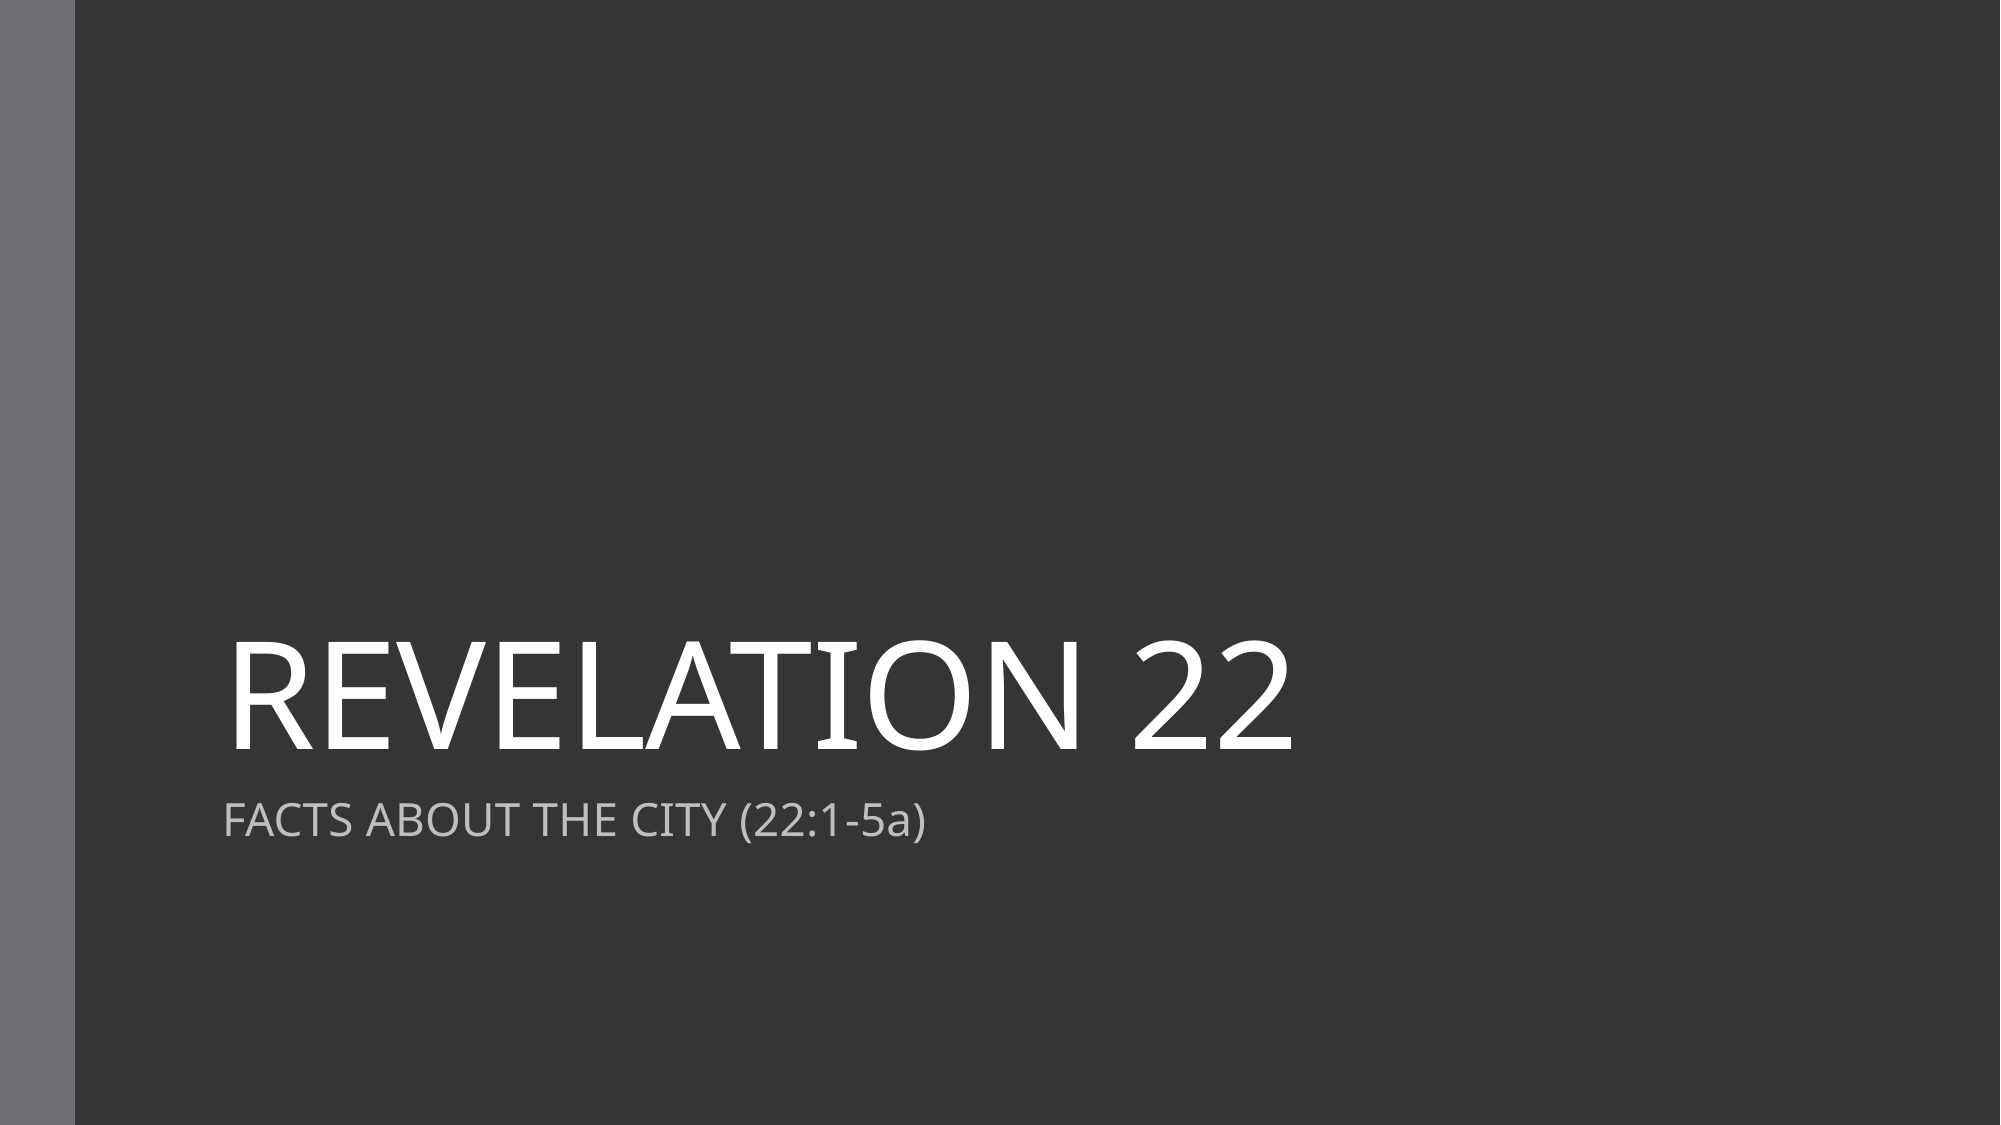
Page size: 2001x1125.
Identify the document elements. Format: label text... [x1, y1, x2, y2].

title REVELATION 22 [206, 124, 1752, 787]
subtitle FACTS ABOUT THE CITY (22:1-5a) [206, 787, 1752, 1066]
